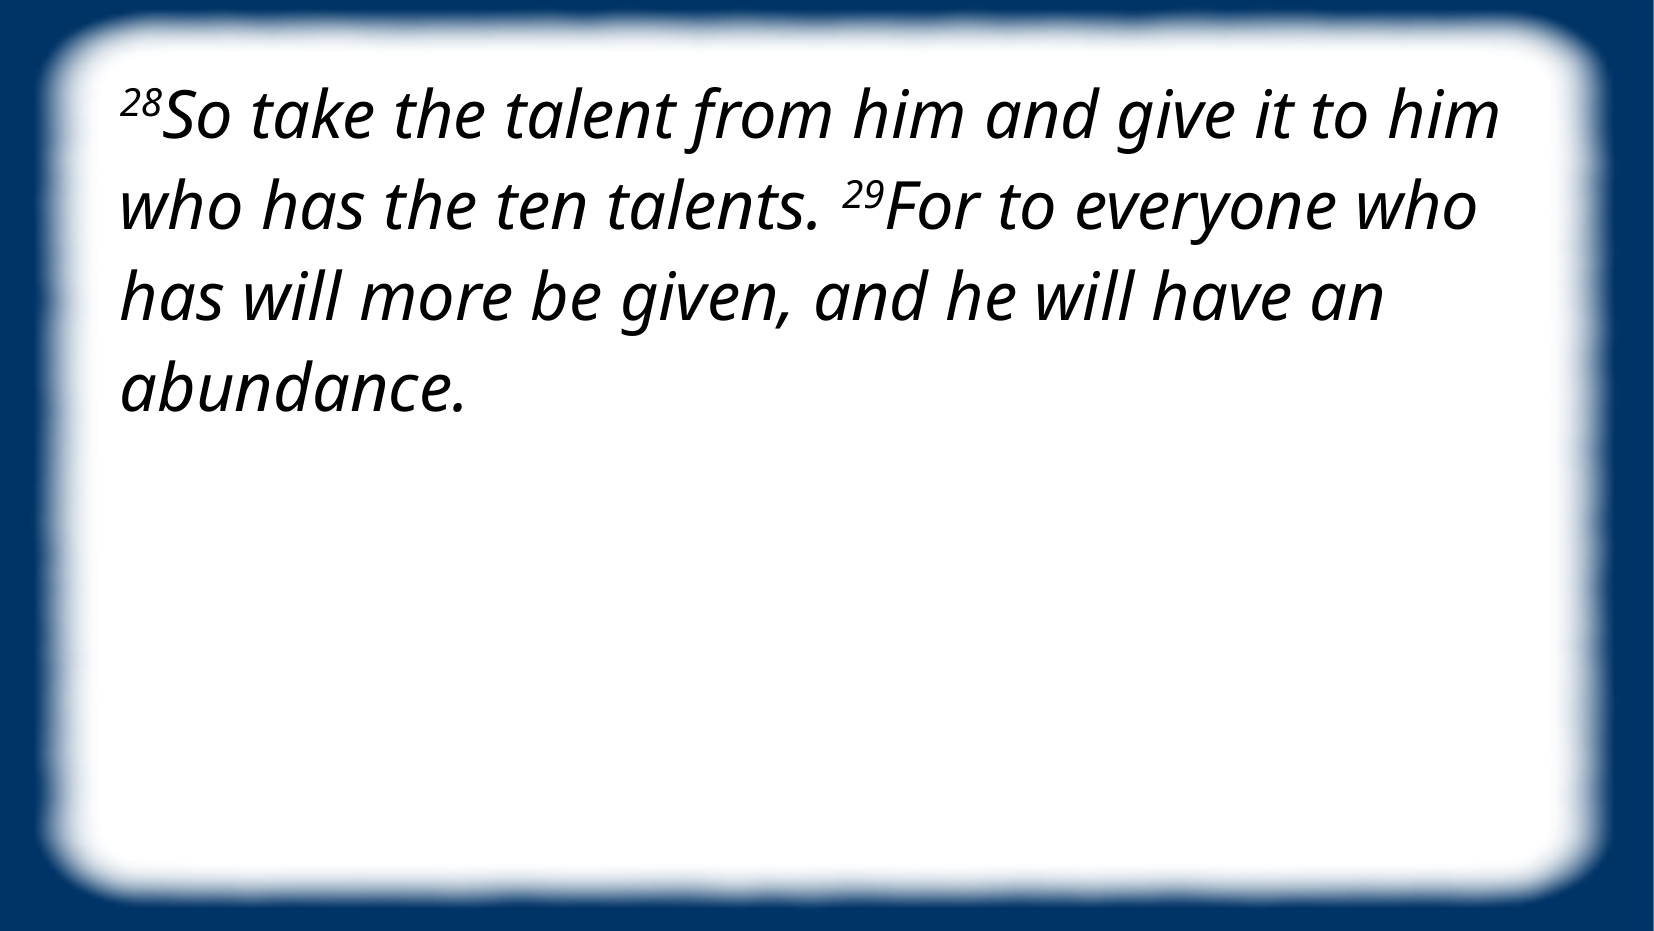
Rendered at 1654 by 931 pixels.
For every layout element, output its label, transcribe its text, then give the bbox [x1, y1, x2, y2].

text_box 28So take the talent from him and give it to him who has the ten talents. 29For to everyone who has will more be given, and he will have an abundance. [105, 60, 1561, 519]
picture [0, 0, 1654, 931]
